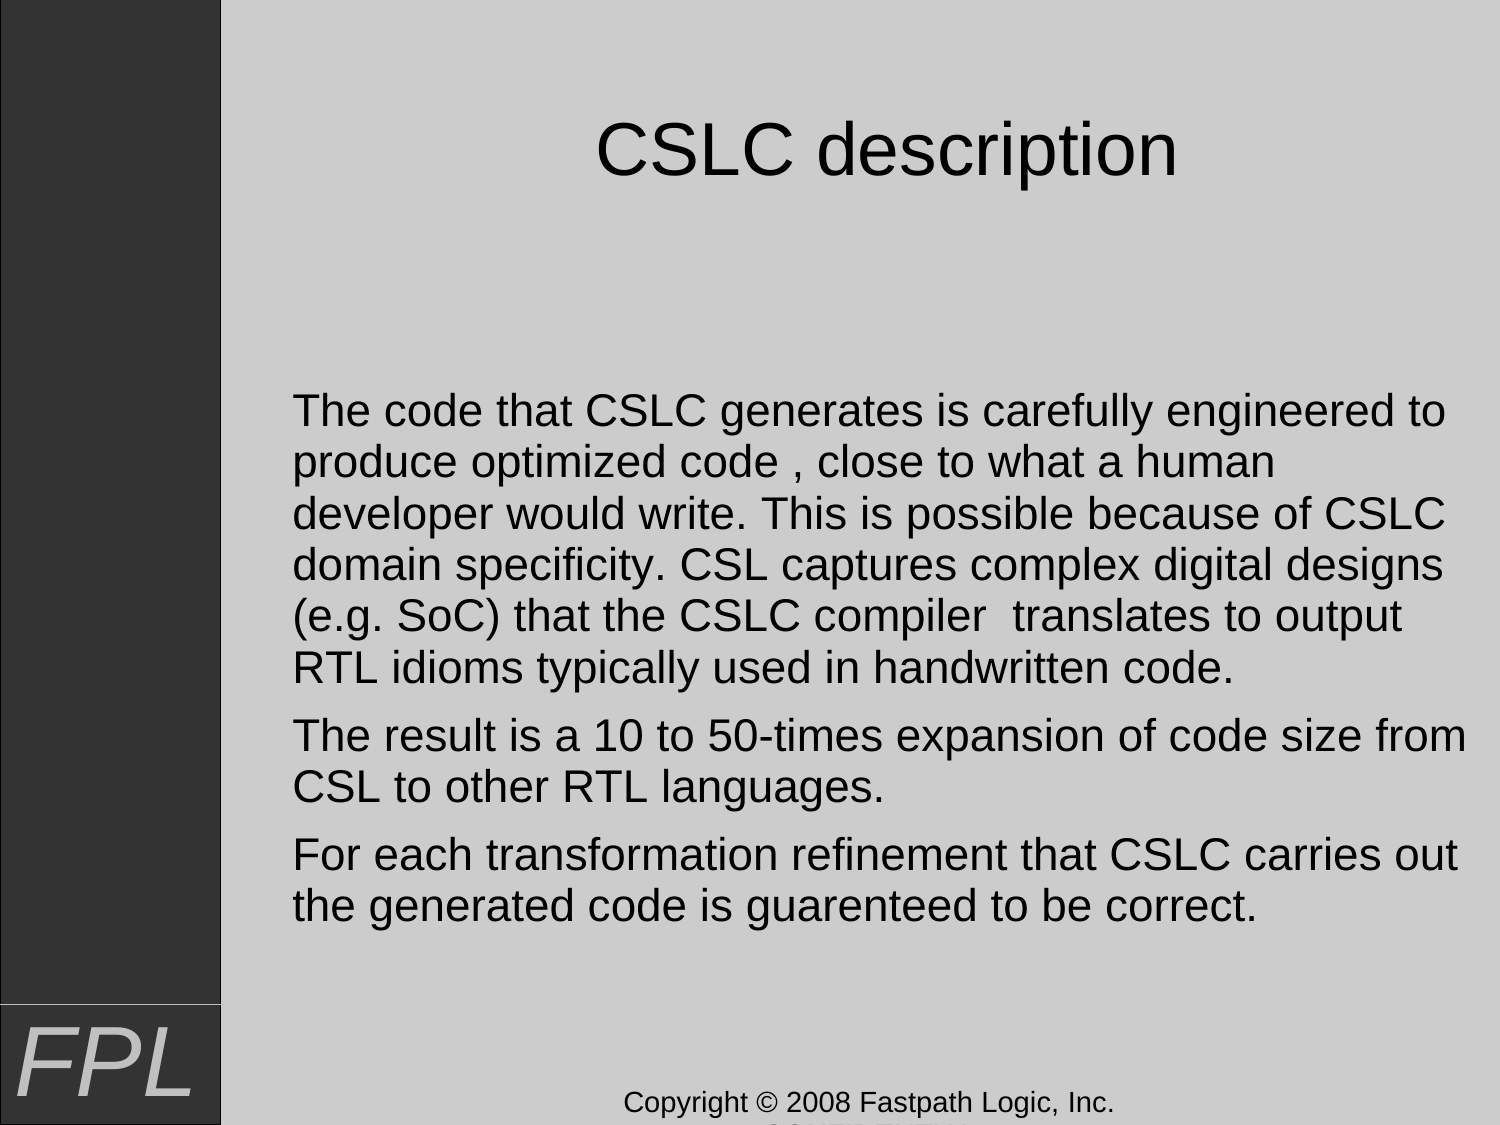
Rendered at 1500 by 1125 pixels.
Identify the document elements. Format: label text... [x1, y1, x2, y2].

title CSLC description [387, 52, 1388, 247]
subtitle The code that CSLC generates is carefully engineered to produce optimized code , close to what a human developer would write. This is possible because of CSLC domain specificity. CSL captures complex digital designs (e.g. SoC) that the CSLC compiler translates to output RTL idioms typically used in handwritten code. The result is a 10 to 50-times expansion of code size from CSL to other RTL languages. For each transformation refinement that CSLC carries out the generated code is guarenteed to be correct. [292, 247, 1483, 1070]
